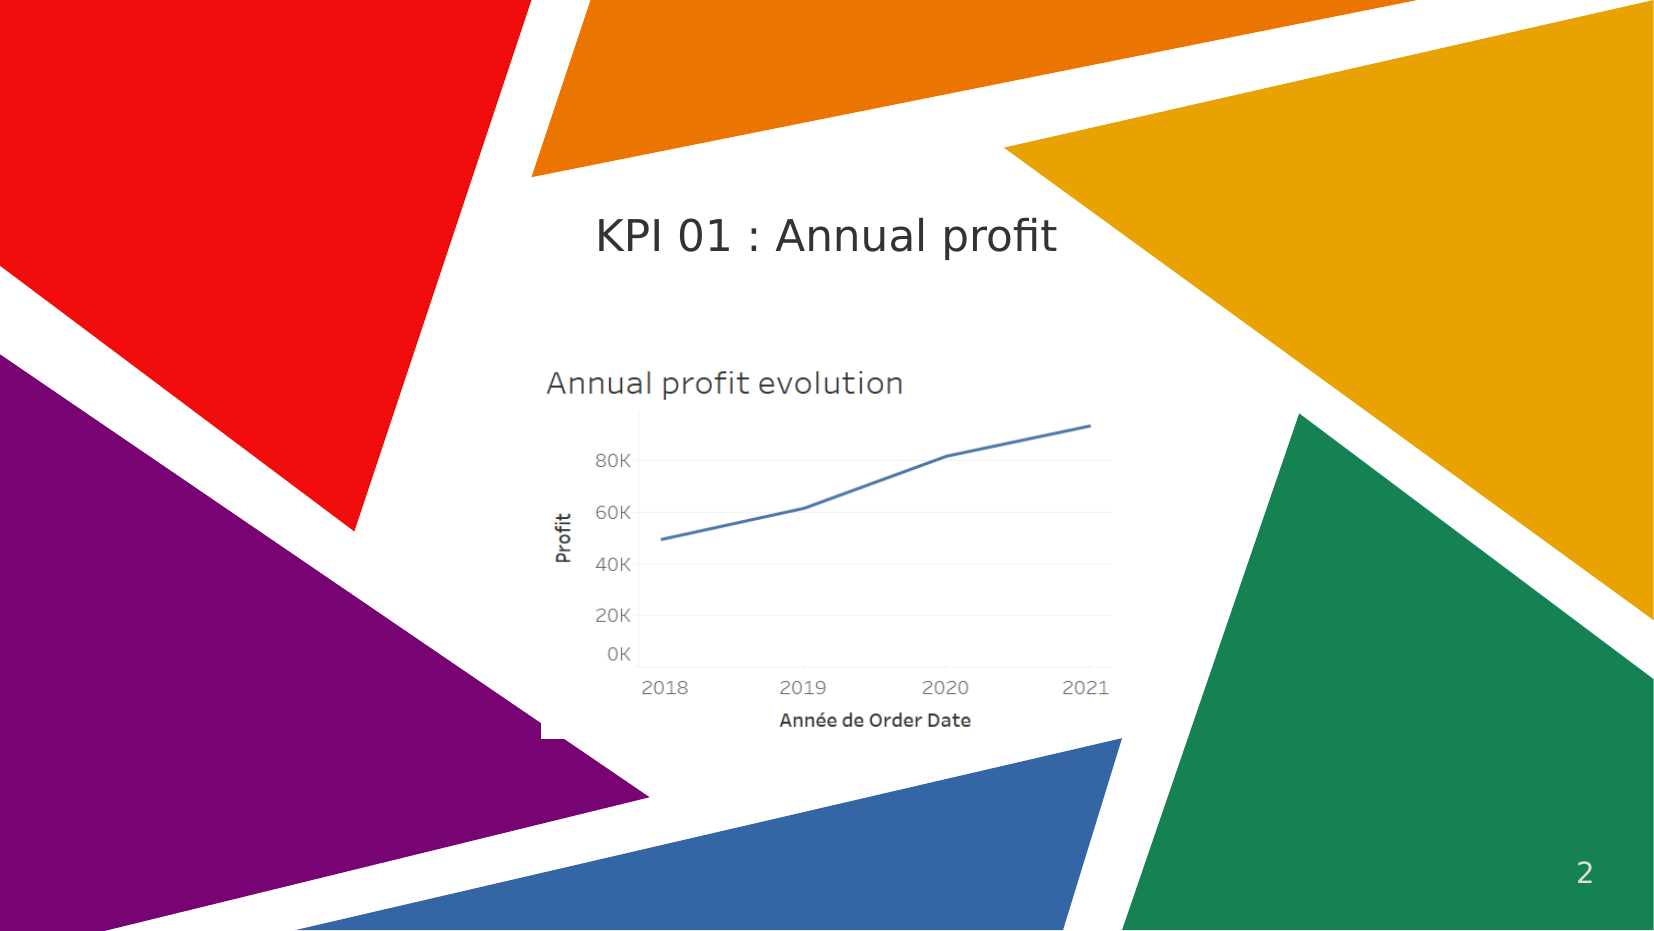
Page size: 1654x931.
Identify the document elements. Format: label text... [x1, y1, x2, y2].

title KPI 01 : Annual profit [472, 147, 1182, 325]
picture [541, 354, 1112, 739]
